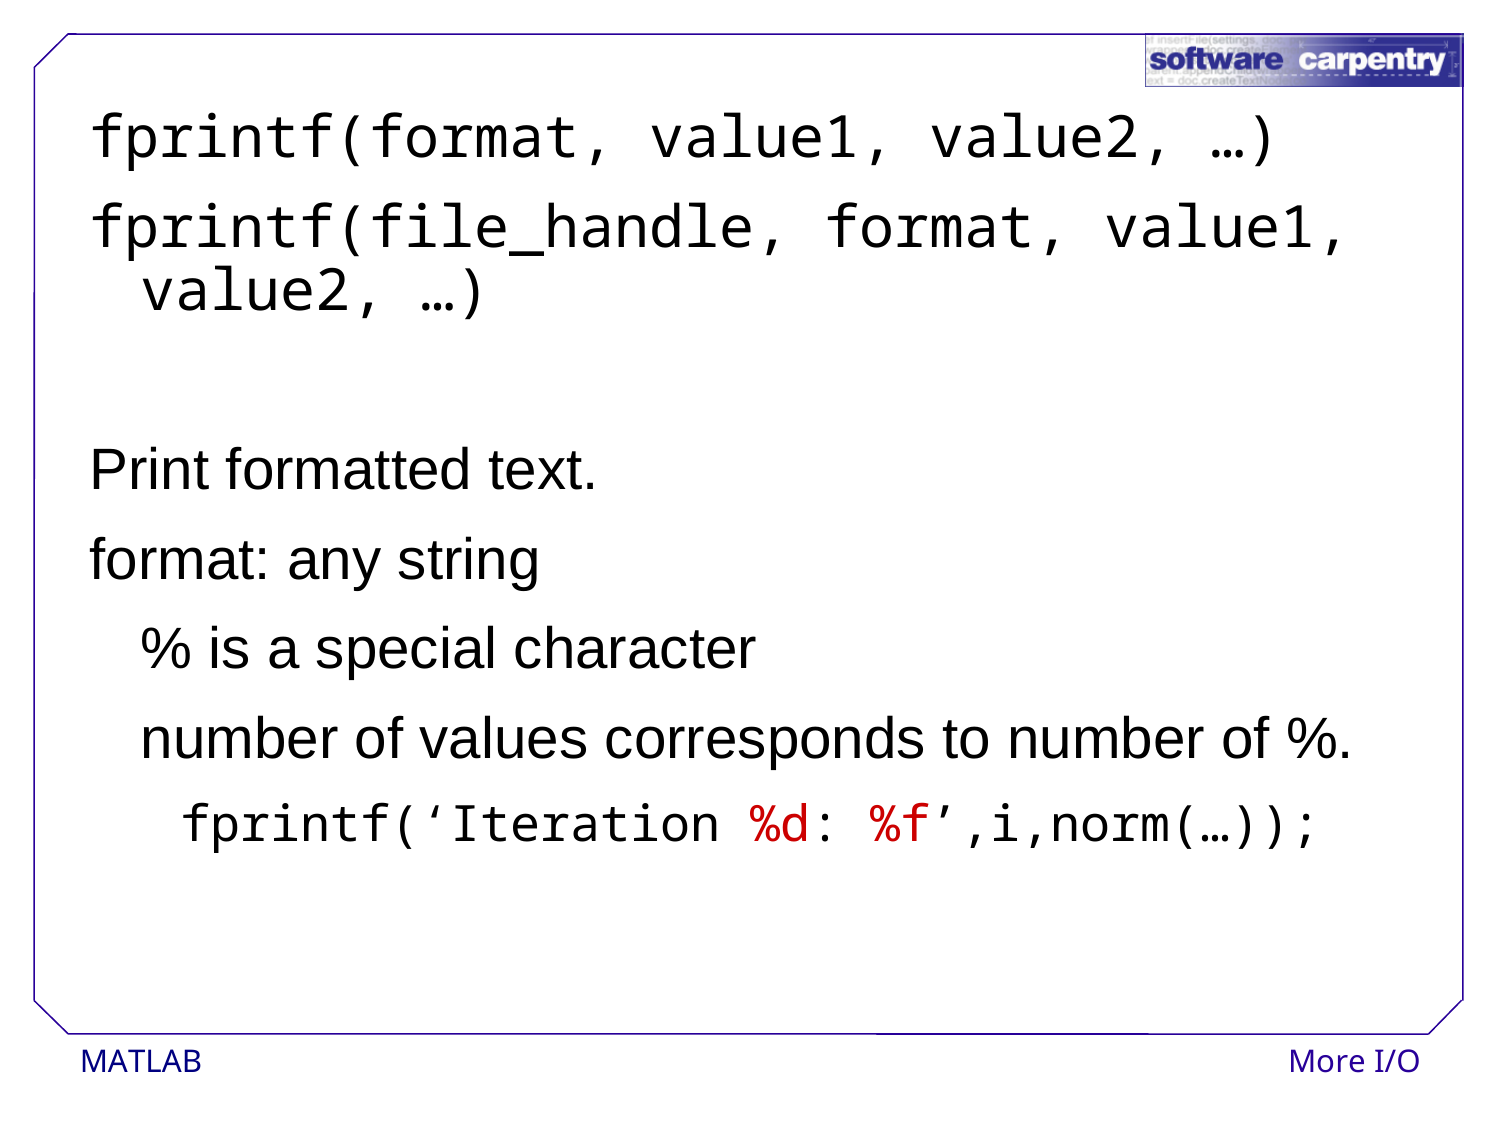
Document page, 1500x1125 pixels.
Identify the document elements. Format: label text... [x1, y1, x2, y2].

picture [1145, 33, 1464, 87]
list fprintf(format, value1, value2, …) fprintf(file_handle, format, value1, value2, …) Print formatted text. format: any string % is a special character number of values corresponds to number of %. fprintf(‘Iteration %d: %f’,i,norm(…)); [75, 99, 1426, 1013]
